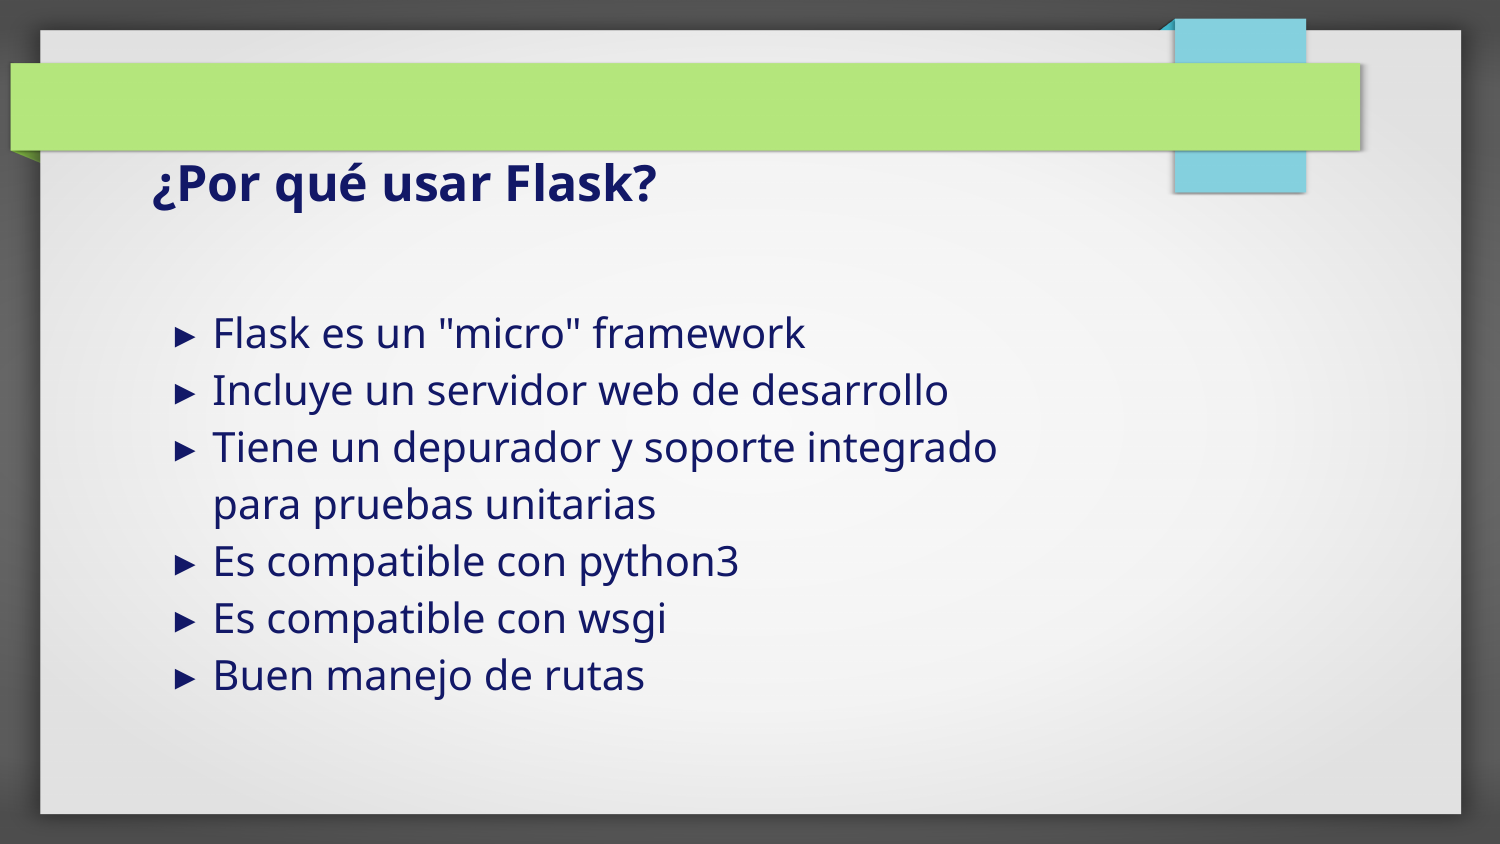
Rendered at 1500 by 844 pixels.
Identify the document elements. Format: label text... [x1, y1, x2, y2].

picture [0, 0, 1500, 844]
list Flask es un "micro" framework Incluye un servidor web de desarrollo Tiene un depurador y soporte integrado para pruebas unitarias Es compatible con python3 Es compatible con wsgi Buen manejo de rutas [137, 246, 1011, 700]
title ¿Por qué usar Flask? [137, 146, 1011, 227]
